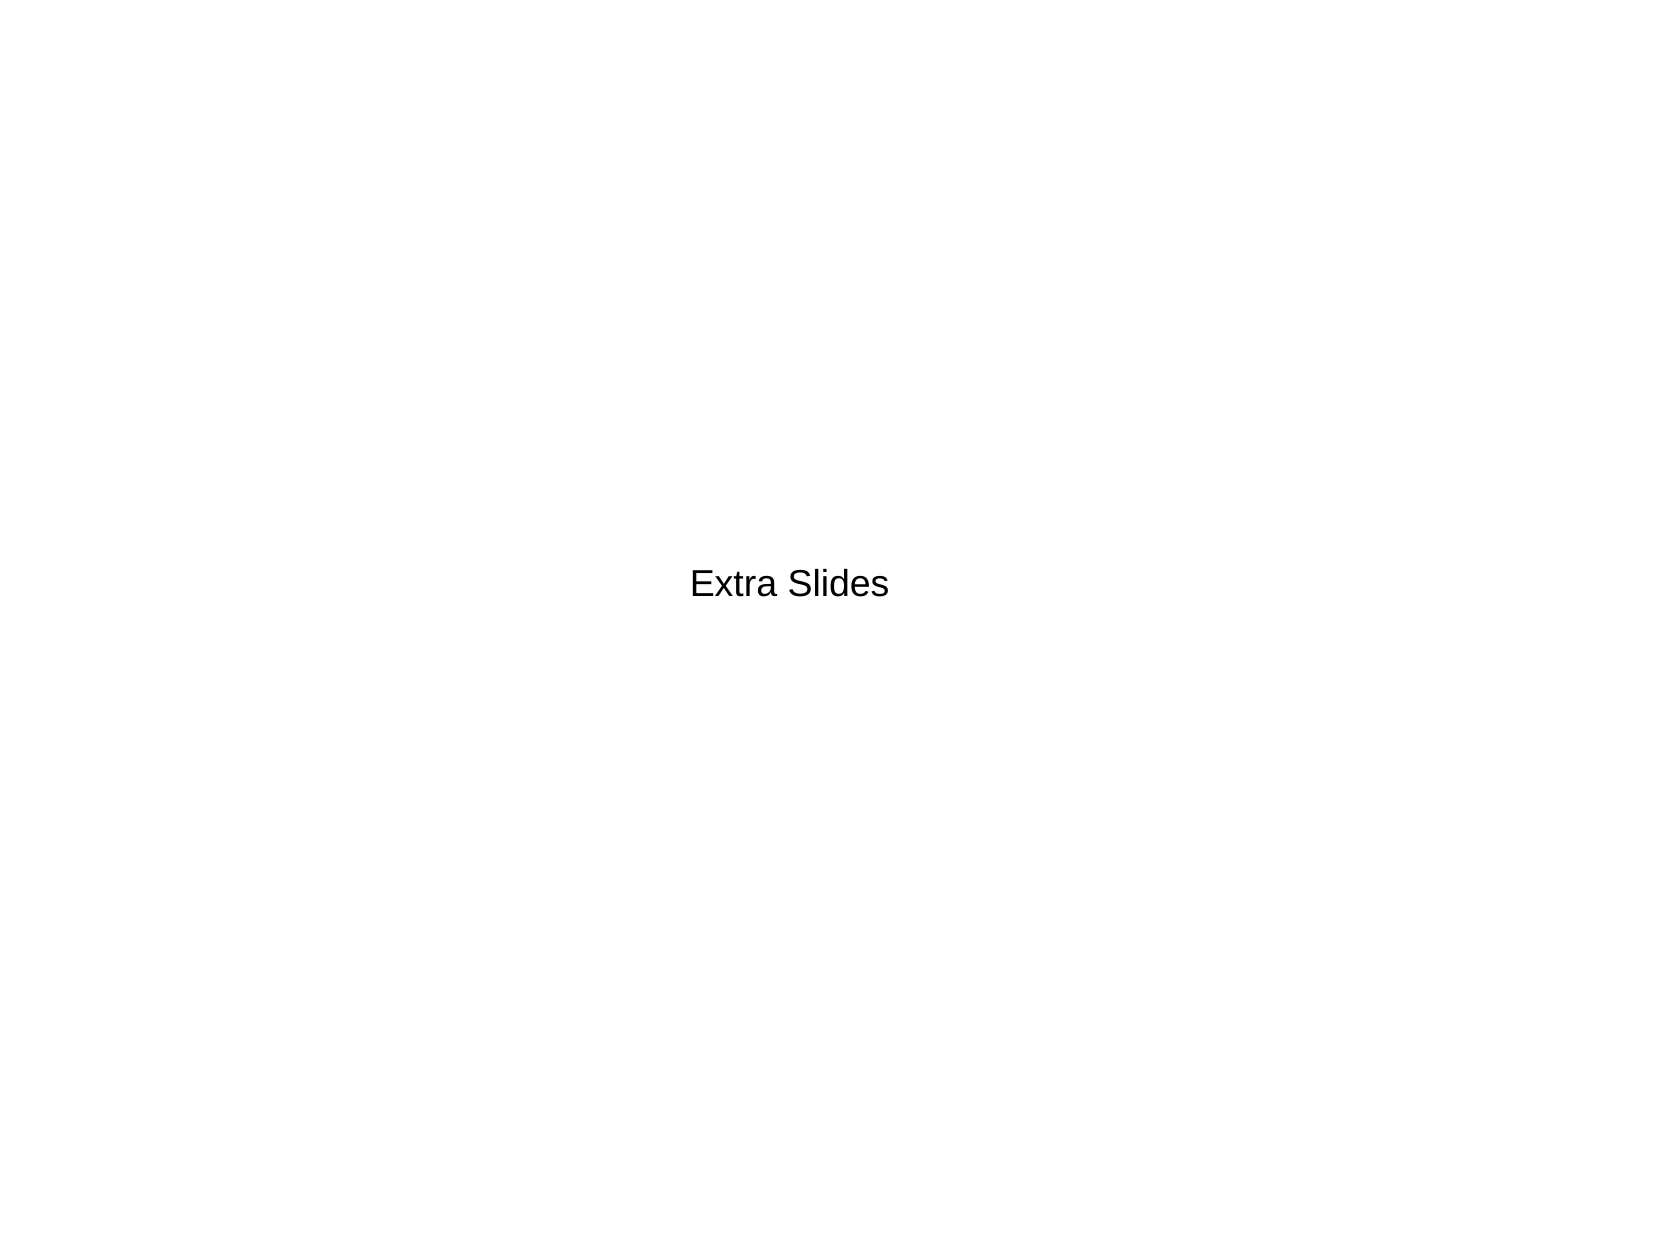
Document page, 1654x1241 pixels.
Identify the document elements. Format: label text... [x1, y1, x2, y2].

text_box Extra Slides [675, 555, 905, 612]
